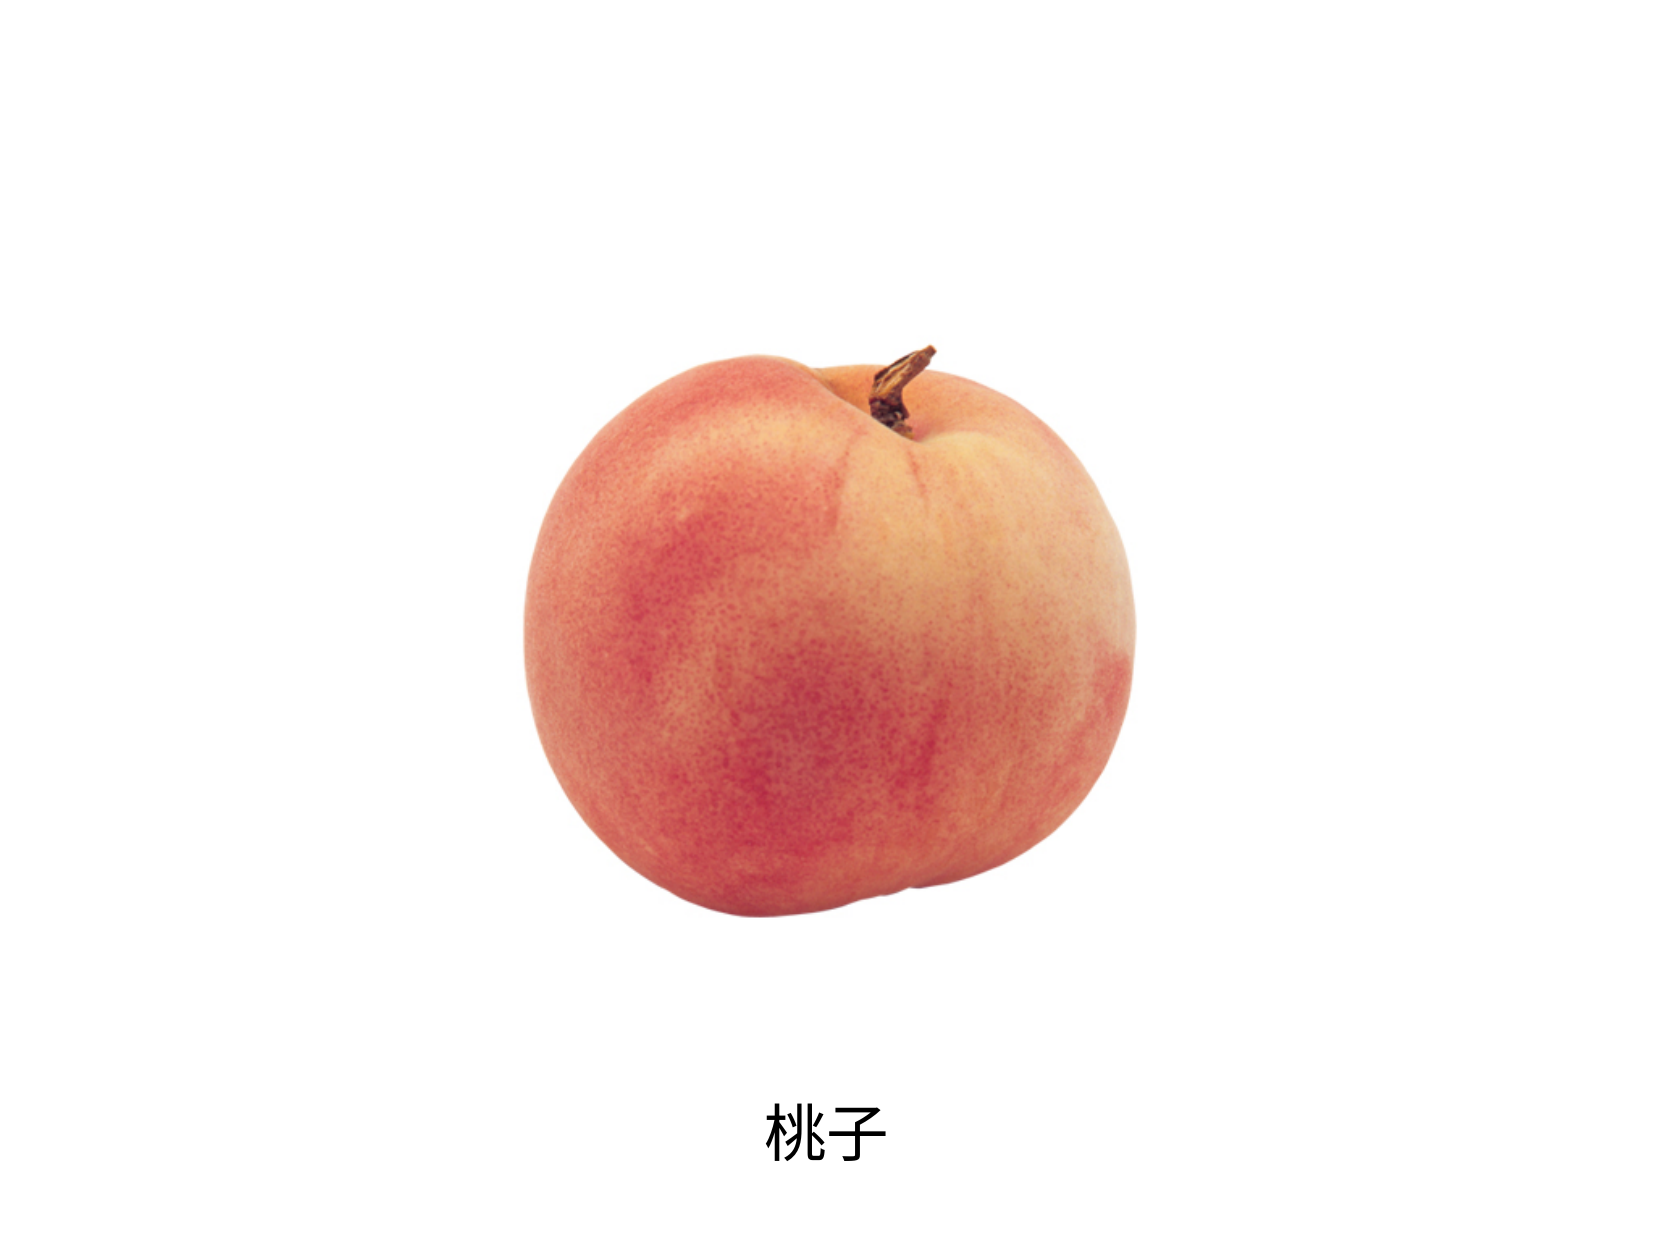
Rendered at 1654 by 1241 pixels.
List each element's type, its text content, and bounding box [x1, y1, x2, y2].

title 桃子 [82, 1025, 1571, 1233]
picture [0, 0, 1654, 1241]
